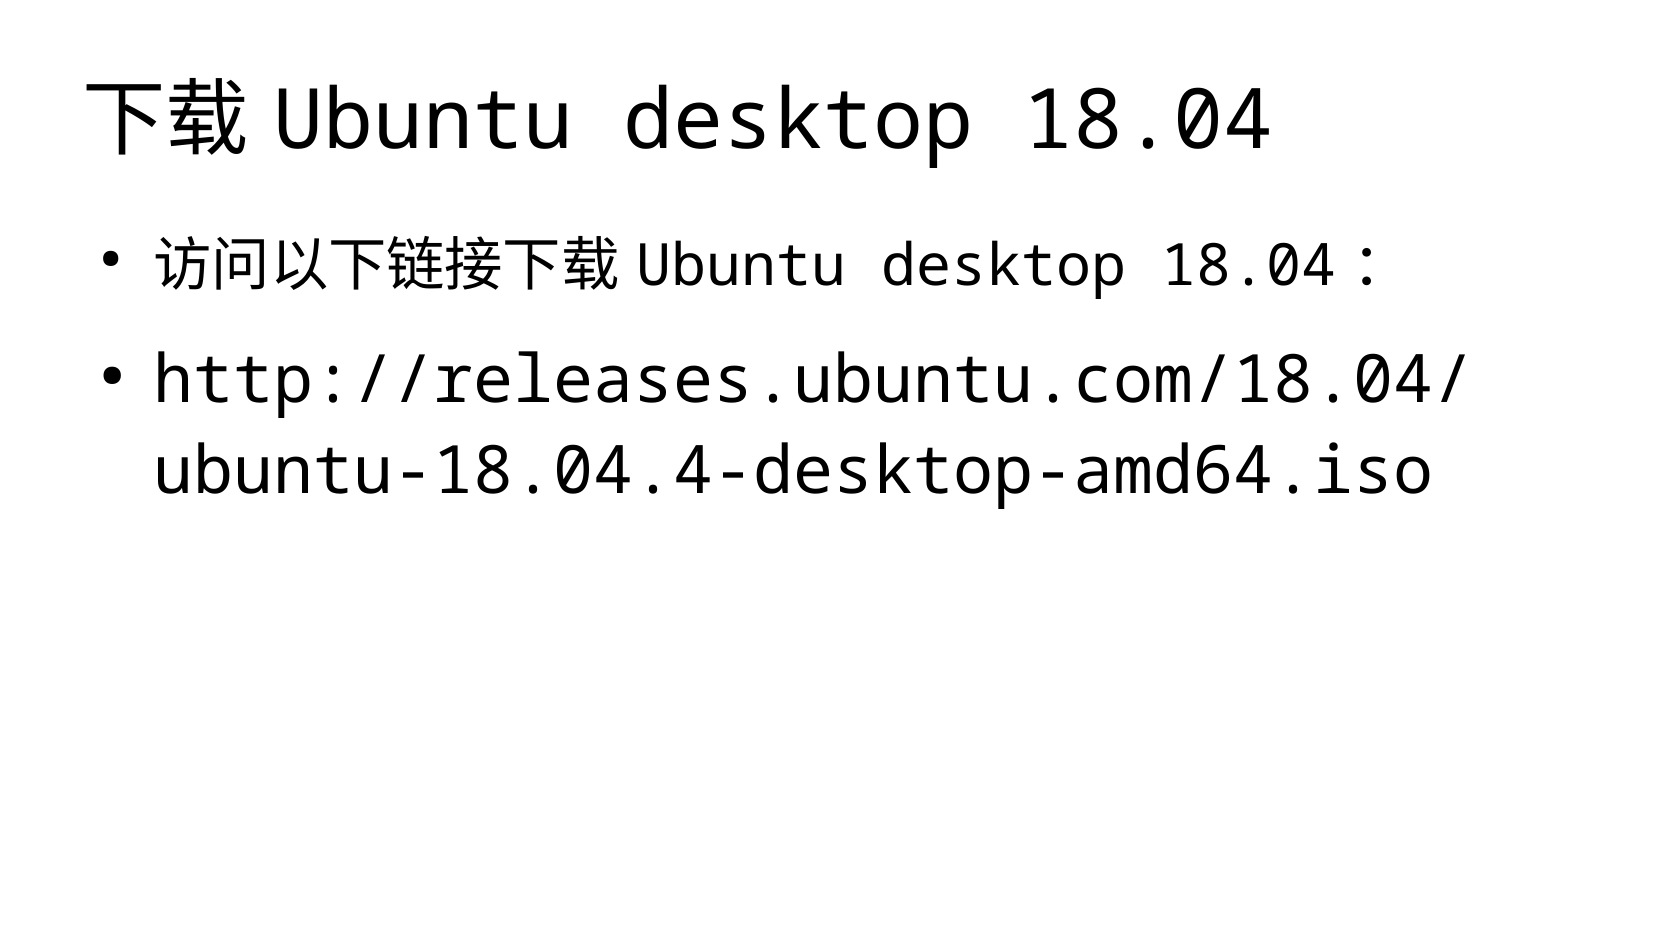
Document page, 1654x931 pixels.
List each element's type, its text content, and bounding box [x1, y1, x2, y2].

title 下载Ubuntu desktop 18.04 [82, 37, 1571, 189]
list 访问以下链接下载Ubuntu desktop 18.04： http://releases.ubuntu.com/18.04/ubuntu-18.04.4-desktop-amd64.iso [82, 217, 1571, 758]
